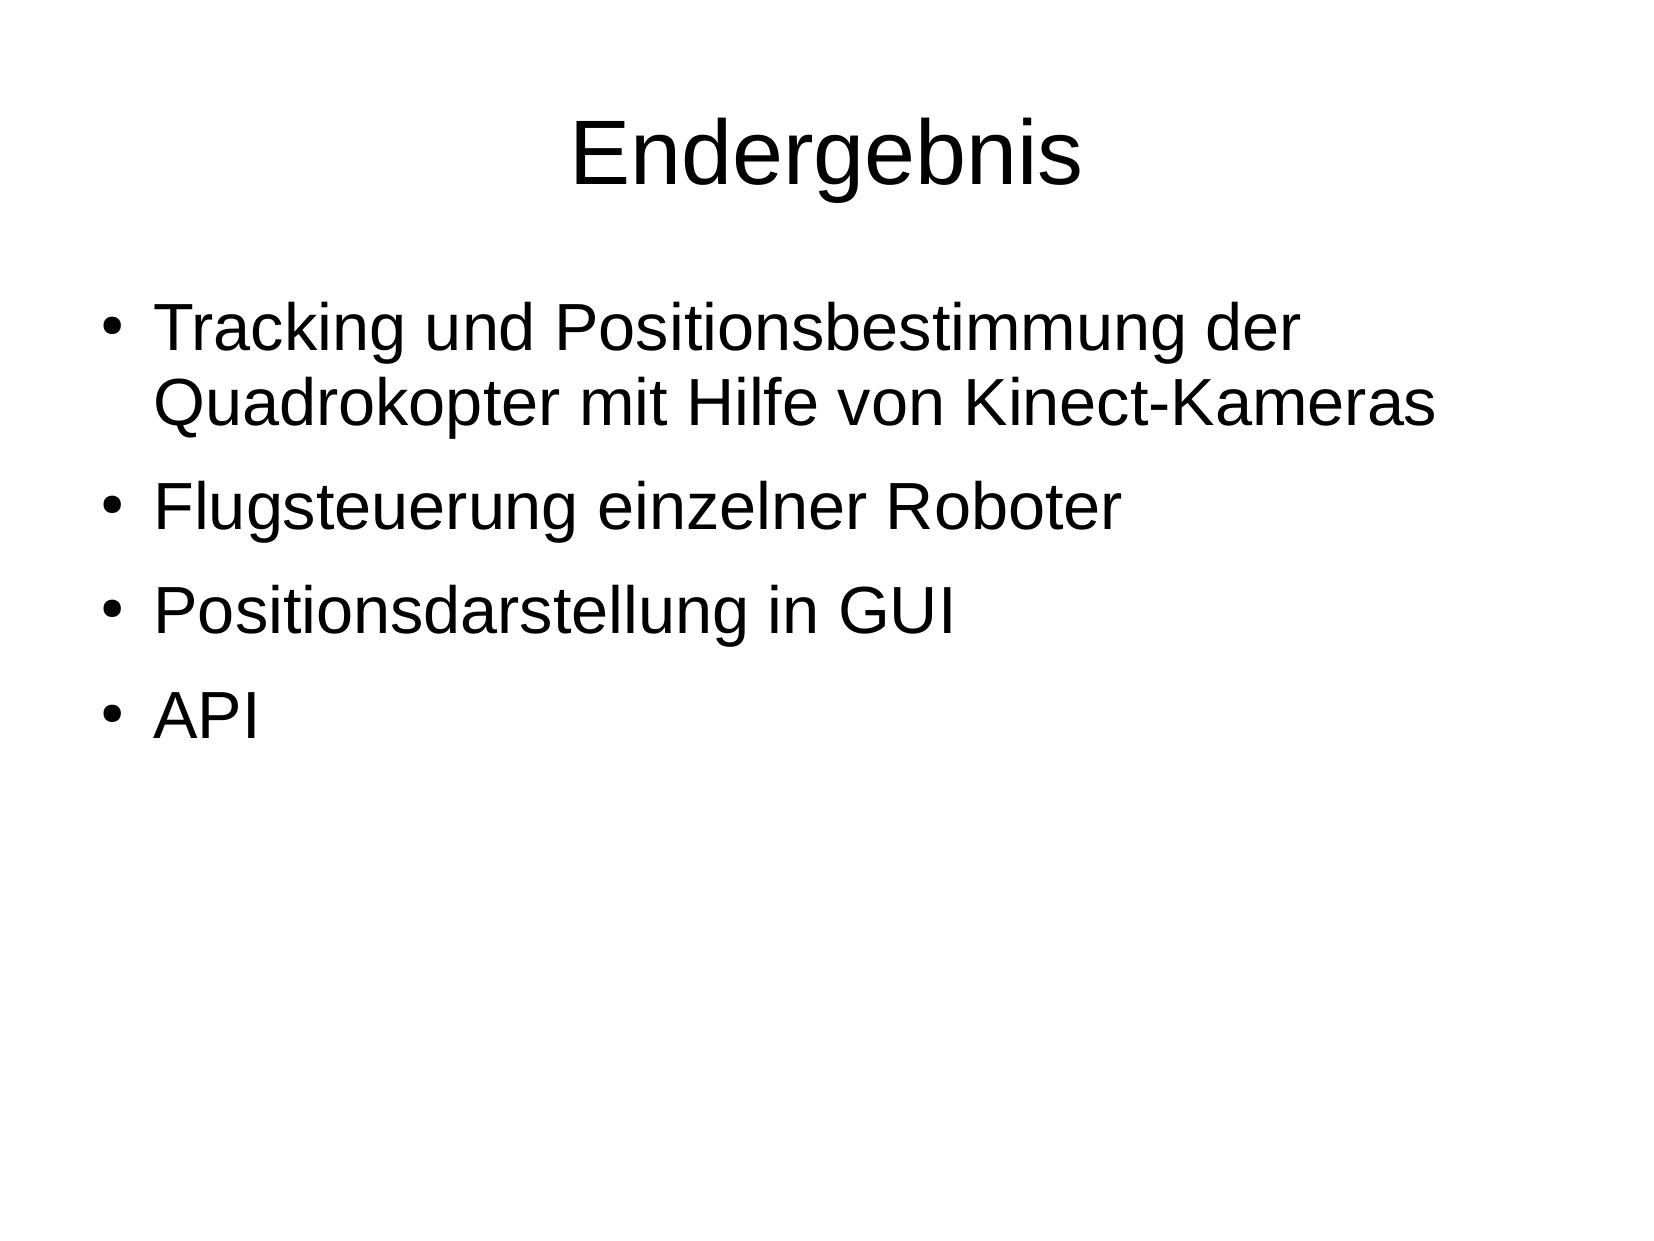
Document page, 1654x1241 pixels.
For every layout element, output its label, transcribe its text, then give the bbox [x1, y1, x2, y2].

list Tracking und Positionsbestimmung der Quadrokopter mit Hilfe von Kinect-Kameras Flugsteuerung einzelner Roboter Positionsdarstellung in GUI API [82, 290, 1571, 1010]
title Endergebnis [82, 49, 1571, 257]
